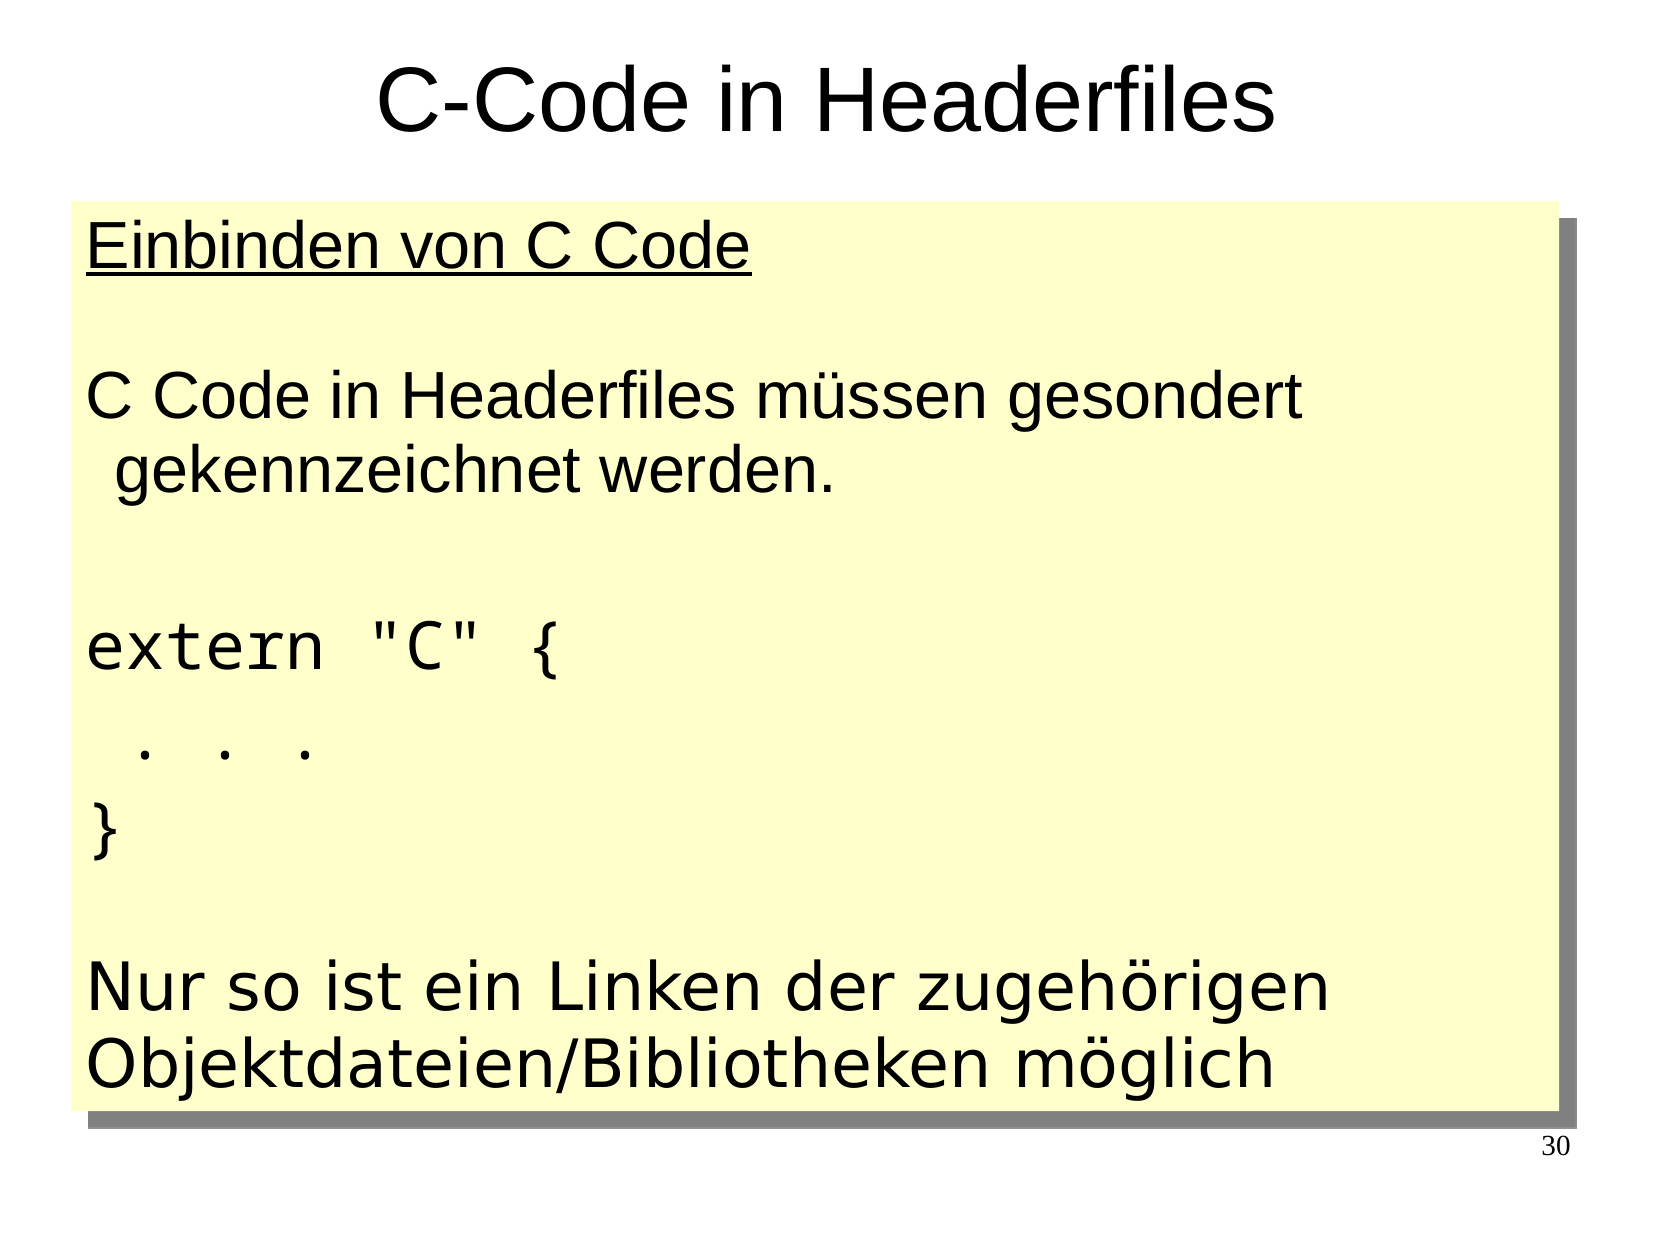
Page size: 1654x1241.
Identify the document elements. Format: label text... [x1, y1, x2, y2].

title C-Code in Headerfiles [82, 0, 1571, 204]
text_box Einbinden von C Code C Code in Headerfiles müssen gesondert gekennzeichnet werden. extern "C" { . . . } Nur so ist ein Linken der zugehörigen Objektdateien/Bibliotheken möglich [70, 200, 1560, 1090]
